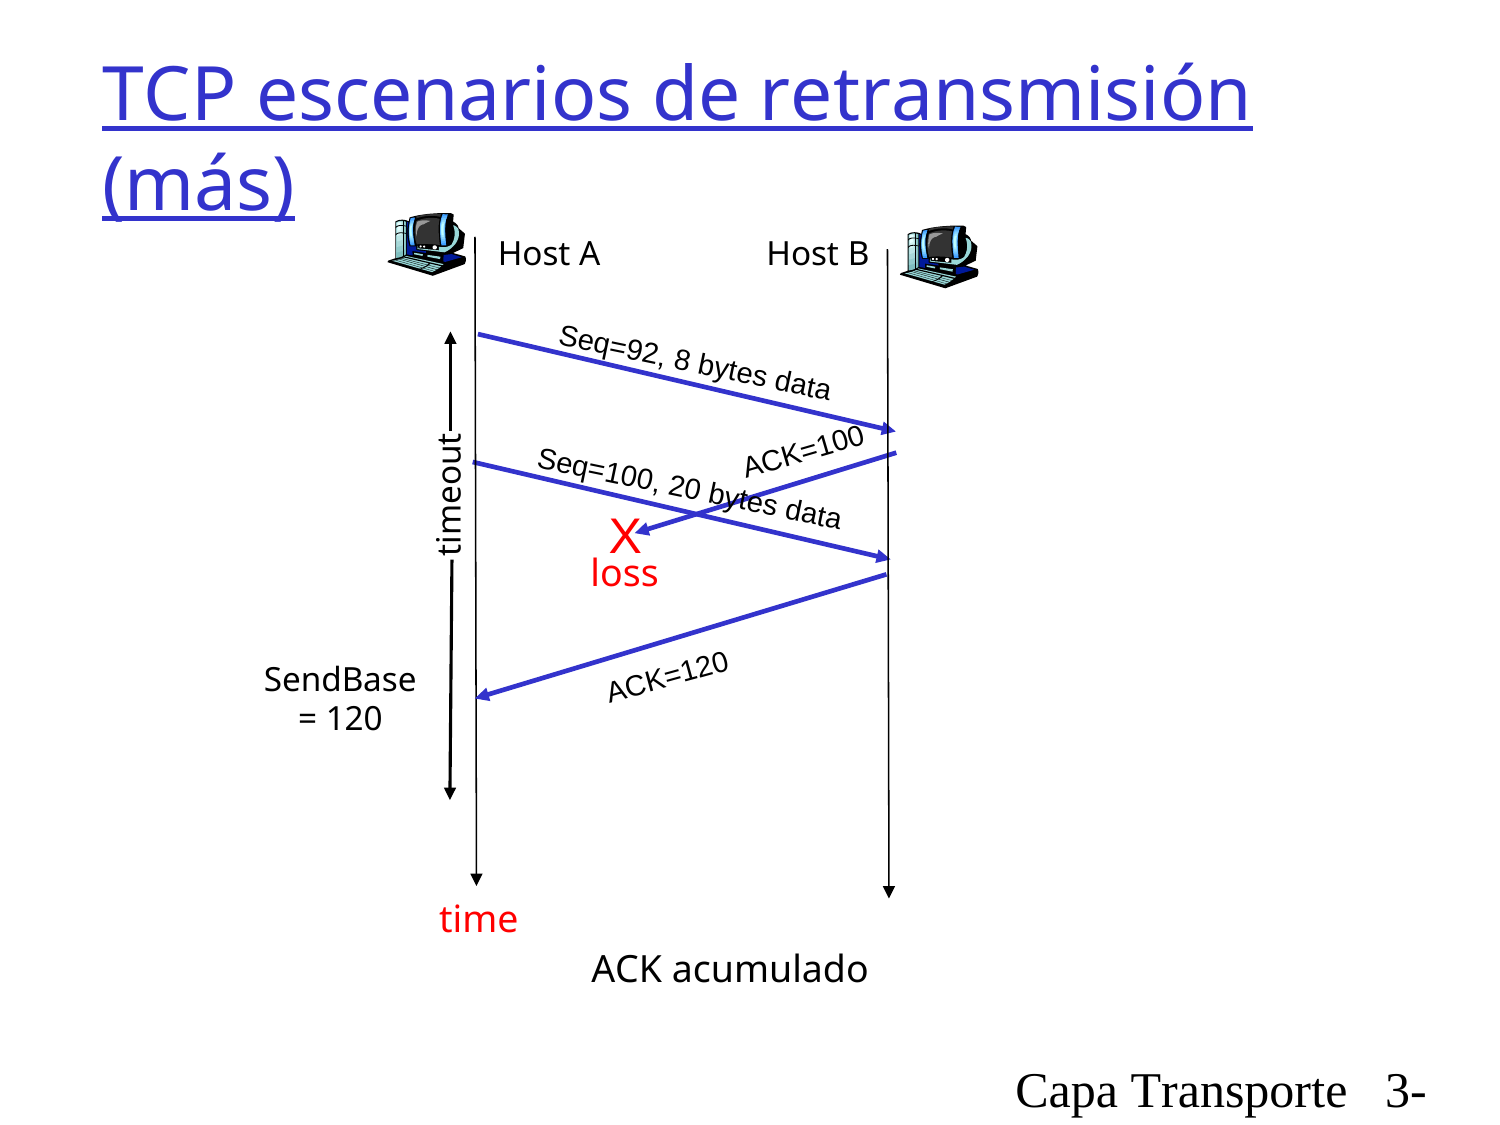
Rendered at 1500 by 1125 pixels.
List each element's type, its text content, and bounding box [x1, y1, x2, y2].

text_box timeout [419, 418, 474, 571]
text_box ACK acumulado [576, 937, 884, 998]
text_box loss [605, 572, 617, 584]
text_box Seq=100, 20 bytes data [518, 428, 862, 548]
text_box Host B [751, 224, 885, 281]
text_box Host A [483, 224, 616, 281]
text_box ACK=100 [721, 404, 885, 482]
text_box X [593, 495, 657, 572]
text_box ACK=120 [583, 629, 750, 721]
text_box SendBase = 120 [249, 649, 432, 746]
text_box loss [575, 541, 674, 602]
picture [387, 212, 468, 276]
picture [899, 224, 980, 289]
text_box time [424, 887, 534, 948]
text_box Seq=92, 8 bytes data [540, 305, 852, 416]
title TCP escenarios de retransmisión (más) [87, 37, 1426, 225]
